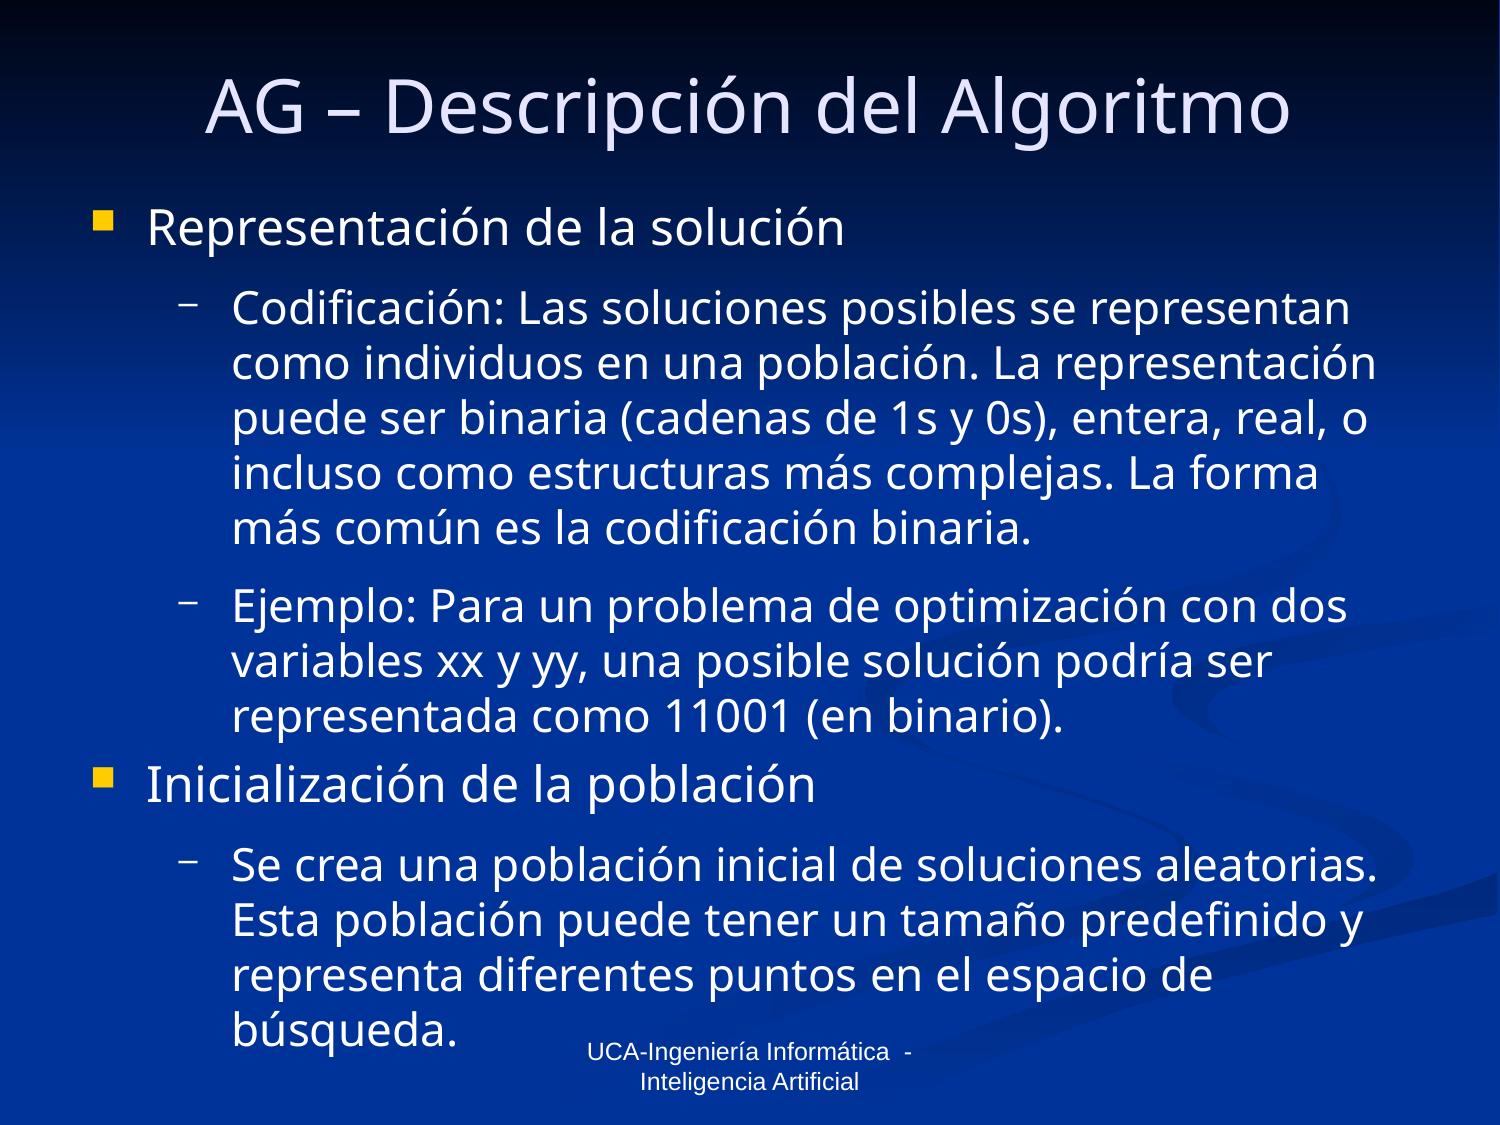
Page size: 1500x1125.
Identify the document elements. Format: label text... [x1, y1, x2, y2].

list Representación de la solución Codificación: Las soluciones posibles se representan como individuos en una población. La representación puede ser binaria (cadenas de 1s y 0s), entera, real, o incluso como estructuras más complejas. La forma más común es la codificación binaria. Ejemplo: Para un problema de optimización con dos variables xx y yy, una posible solución podría ser representada como 11001 (en binario). Inicialización de la población Se crea una población inicial de soluciones aleatorias. Esta población puede tener un tamaño predefinido y representa diferentes puntos en el espacio de búsqueda. [75, 187, 1425, 1005]
title AG – Descripción del Algoritmo [75, 45, 1425, 163]
footer UCA-Ingeniería Informática - Inteligencia Artificial [512, 1025, 988, 1104]
